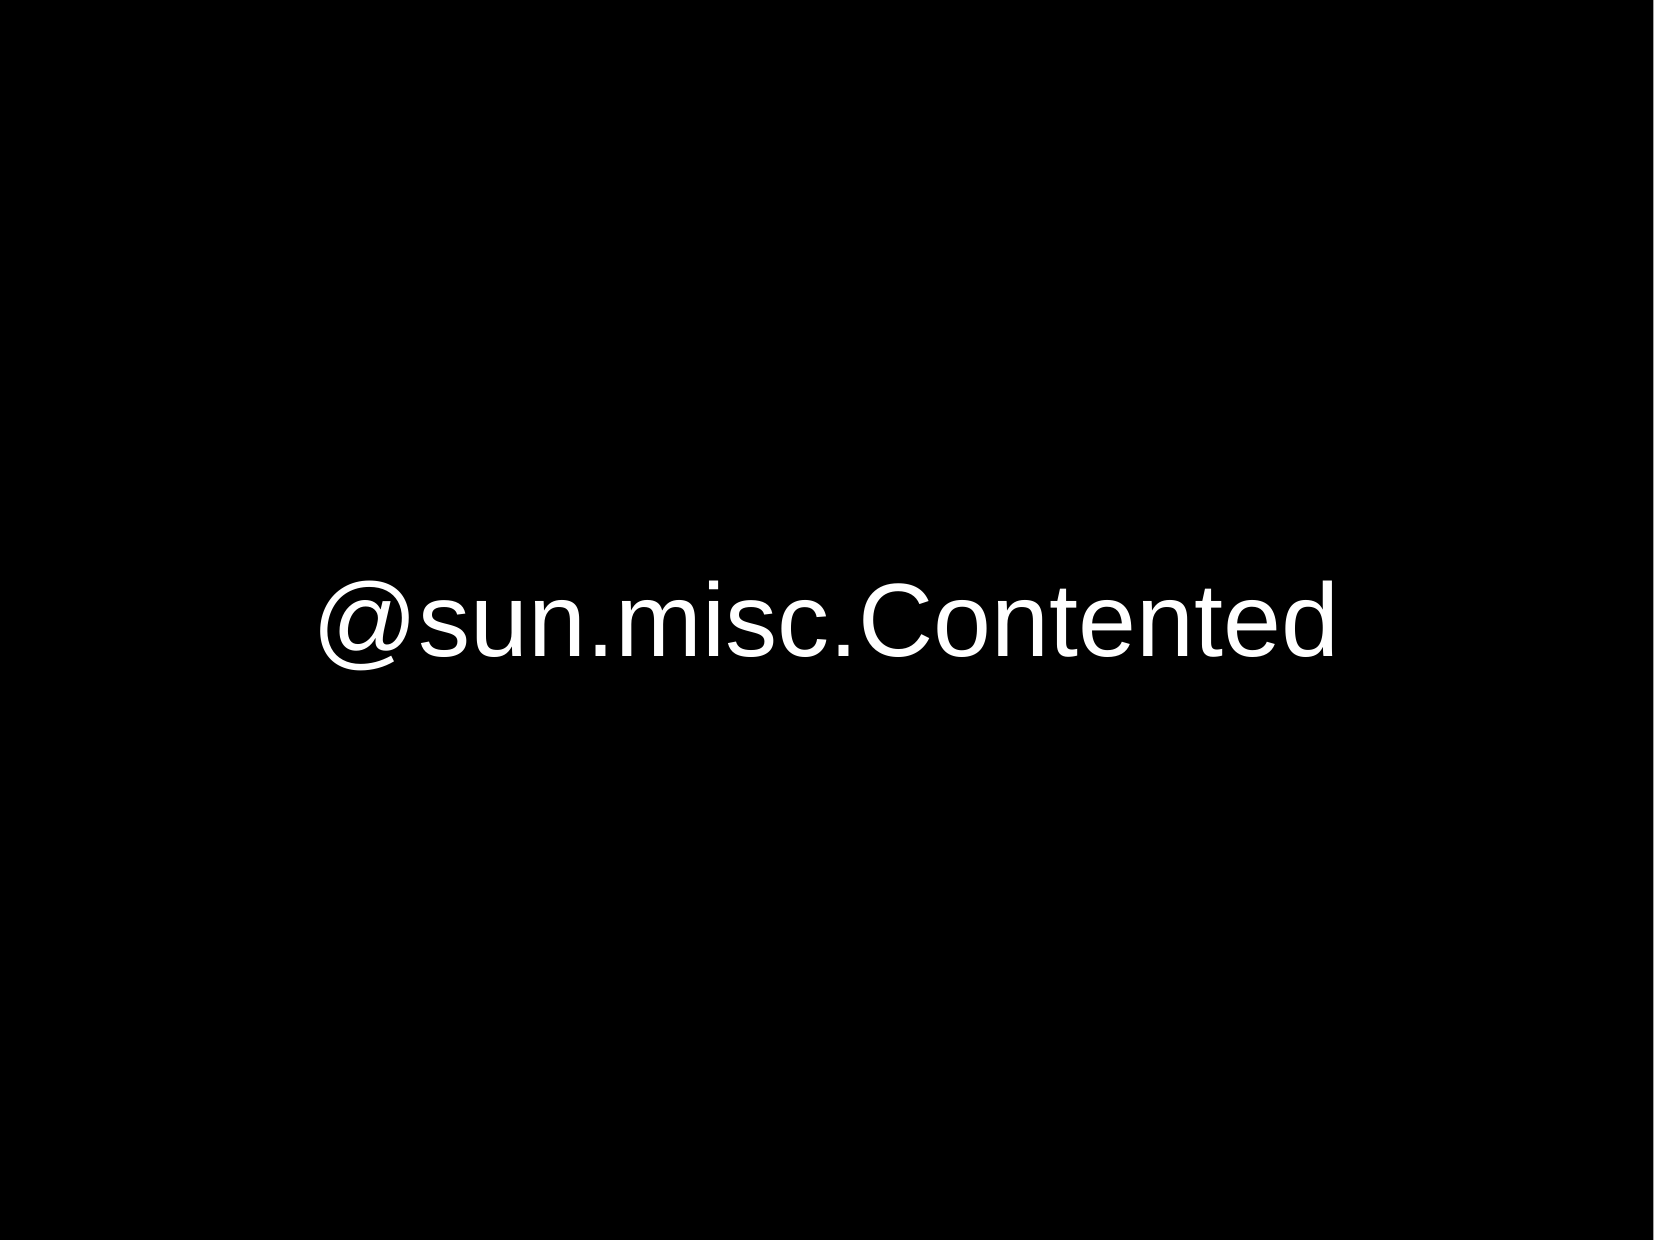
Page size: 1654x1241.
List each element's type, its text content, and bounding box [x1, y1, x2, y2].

subtitle @sun.misc.Contented [0, 0, 1654, 1241]
